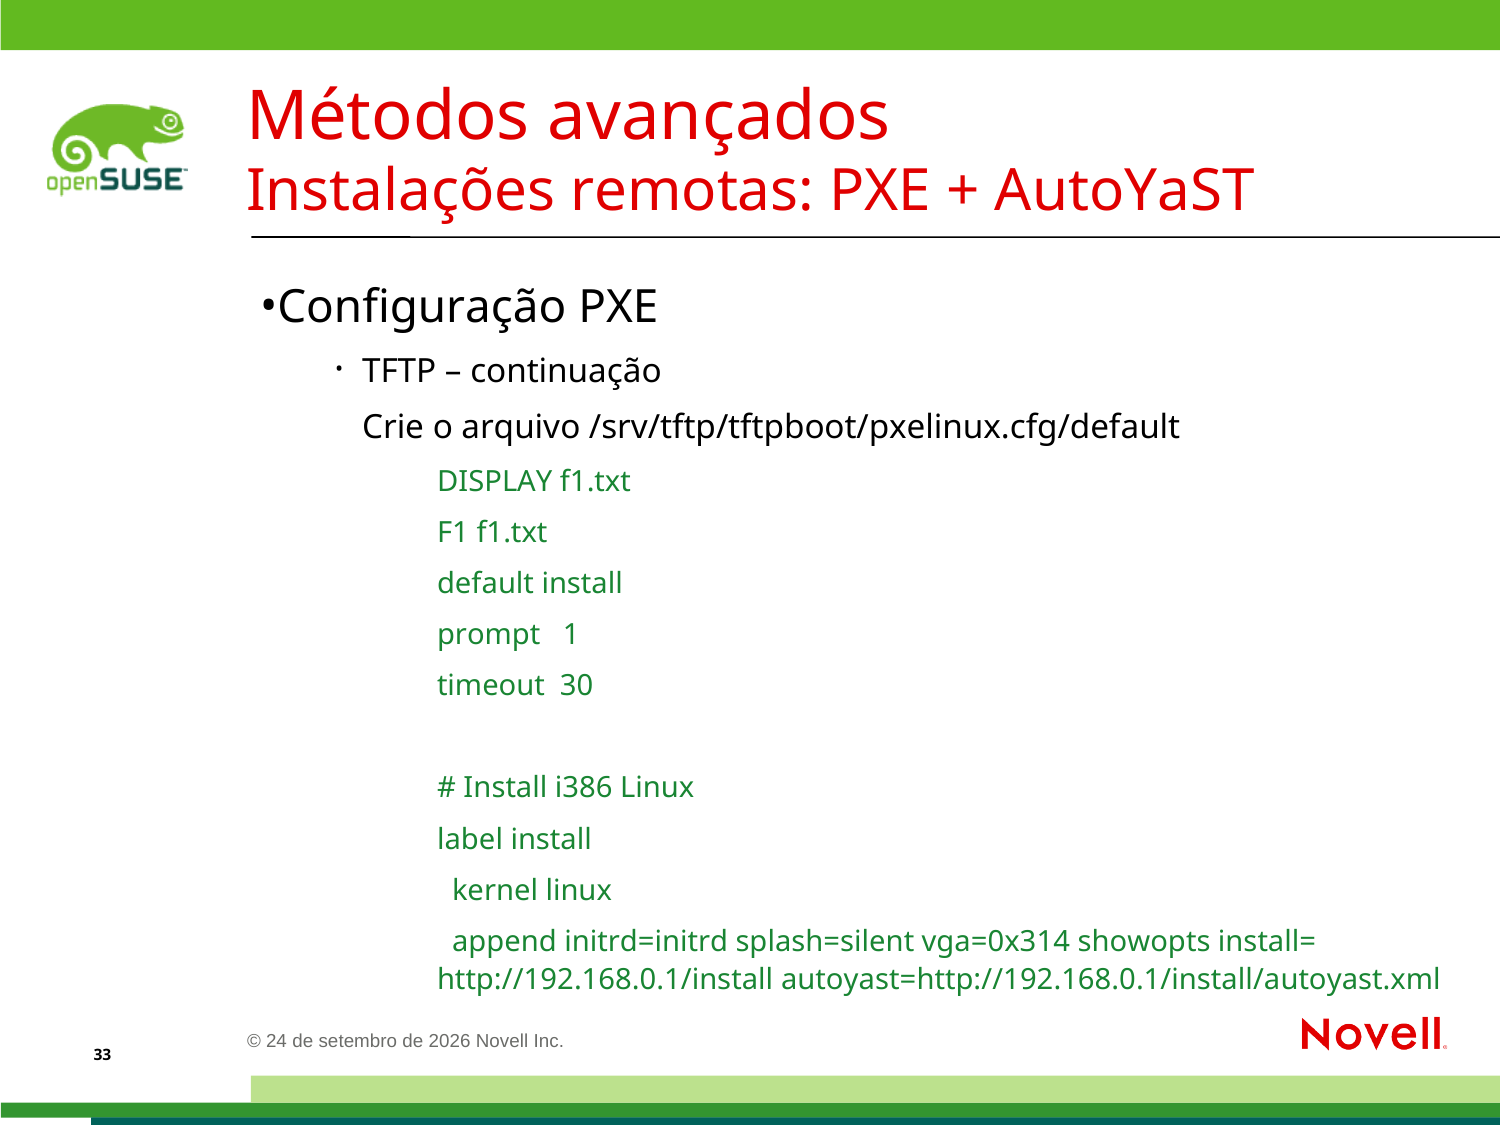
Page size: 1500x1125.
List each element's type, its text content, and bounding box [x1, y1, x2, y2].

list Configuração PXE TFTP – continuação Crie o arquivo /srv/tftp/tftpboot/pxelinux.cfg/default DISPLAY f1.txt F1 f1.txt default install prompt 1 timeout 30 # Install i386 Linux label install kernel linux append initrd=initrd splash=silent vga=0x314 showopts install=http://192.168.0.1/install autoyast=http://192.168.0.1/install/autoyast.xml [245, 267, 1458, 1026]
picture [47, 104, 188, 197]
picture [1295, 1026, 1453, 1056]
title Métodos avançados Instalações remotas: PXE + AutoYaST [246, 60, 1409, 239]
